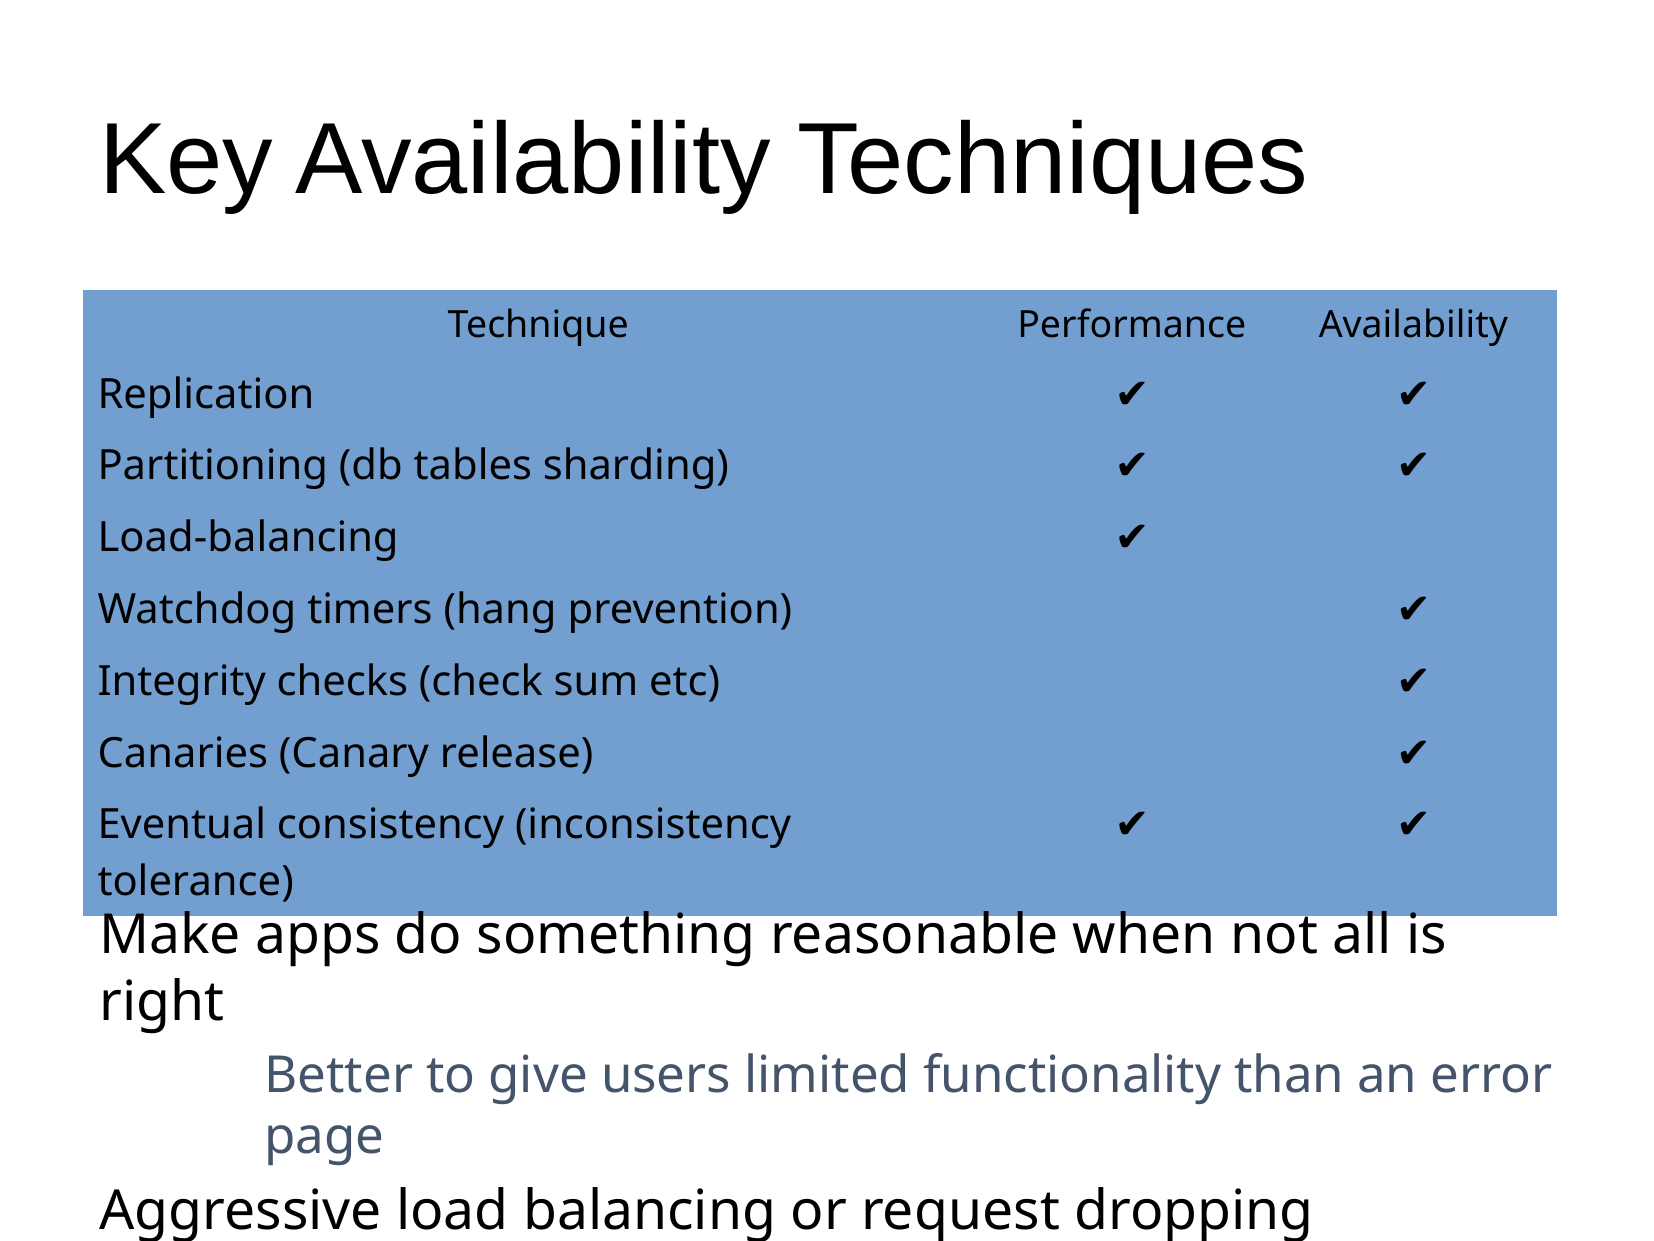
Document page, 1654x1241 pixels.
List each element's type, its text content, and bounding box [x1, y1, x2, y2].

table_cell Canaries (Canary release) [83, 715, 994, 787]
table_cell Eventual consistency (inconsistency tolerance) [83, 787, 994, 890]
table_header Technique [83, 290, 994, 356]
table_cell Integrity checks (check sum etc) [83, 643, 994, 715]
table_cell ✔ [1270, 571, 1557, 643]
table_header Performance [994, 290, 1270, 356]
table_cell [994, 571, 1270, 643]
table_cell ✔ [994, 356, 1270, 428]
table_cell Partitioning (db tables sharding) [83, 428, 994, 500]
table_cell ✔ [1270, 356, 1557, 428]
table_cell Replication [83, 356, 994, 428]
table_cell ✔ [1270, 428, 1557, 500]
table_cell Load-balancing [83, 500, 994, 571]
table_cell ✔ [994, 500, 1270, 571]
table_cell ✔ [1270, 787, 1557, 890]
text_box Make apps do something reasonable when not all is right Better to give users limited functionality than an error page Aggressive load balancing or request dropping Better to satisfy 80% of the users rather than none [82, 890, 1571, 1206]
table_cell [994, 715, 1270, 787]
table_header Availability [1270, 290, 1557, 356]
table_cell ✔ [994, 428, 1270, 500]
table_cell ✔ [1270, 643, 1557, 715]
table_cell [994, 643, 1270, 715]
title Key Availability Techniques [82, 49, 1571, 257]
table_cell Watchdog timers (hang prevention) [83, 571, 994, 643]
table_cell ✔ [1270, 715, 1557, 787]
table_cell ✔ [994, 787, 1270, 890]
table_cell [1270, 500, 1557, 571]
